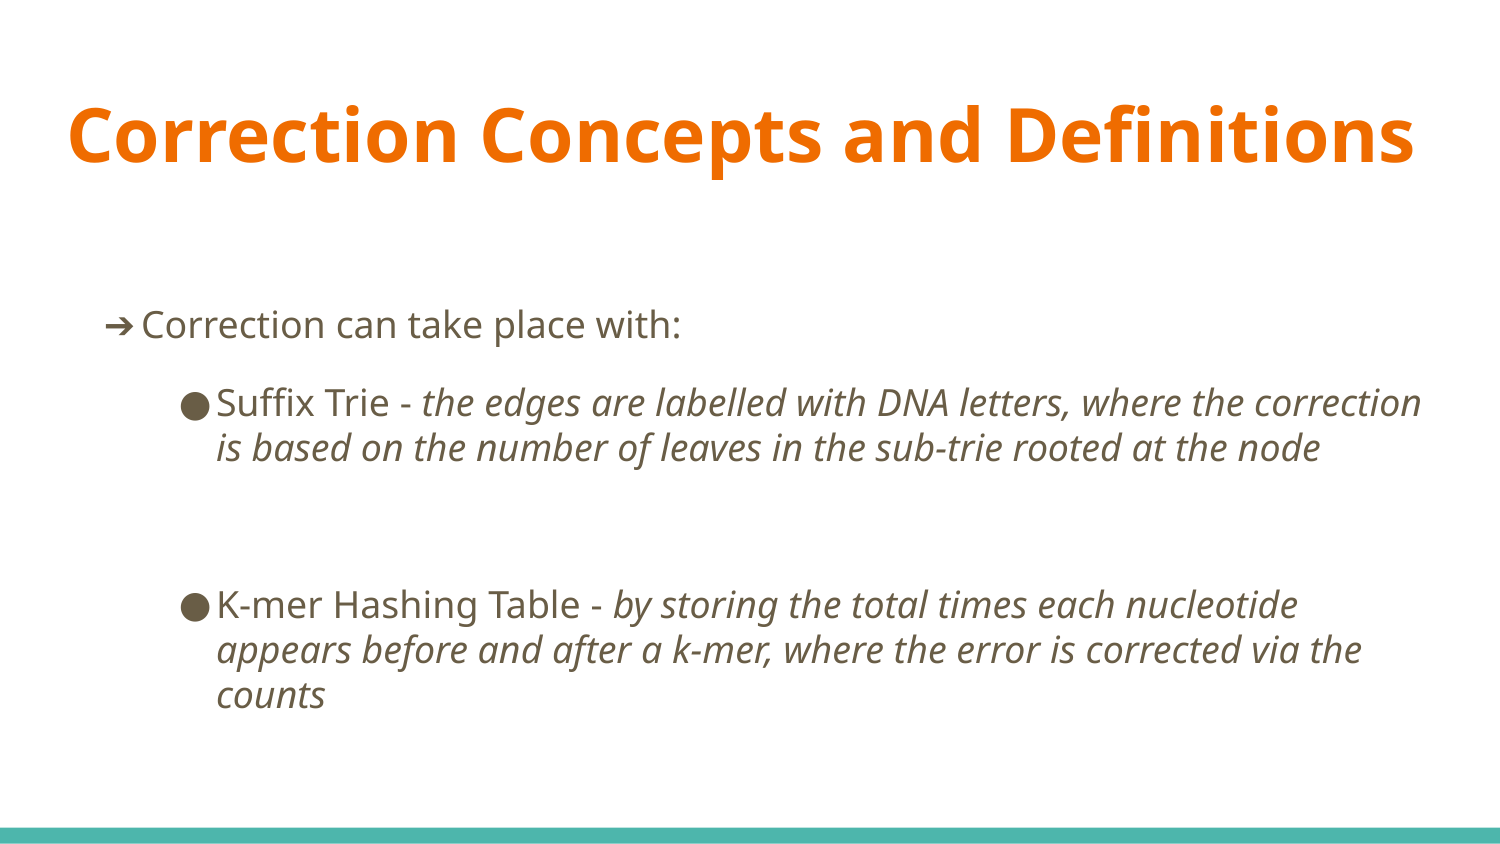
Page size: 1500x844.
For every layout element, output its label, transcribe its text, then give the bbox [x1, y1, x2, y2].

title Correction Concepts and Definitions [51, 72, 1449, 189]
list Correction can take place with: Suffix Trie - the edges are labelled with DNA letters, where the correction is based on the number of leaves in the sub-trie rooted at the node K-mer Hashing Table - by storing the total times each nucleotide appears before and after a k-mer, where the error is corrected via the counts [51, 207, 1449, 750]
